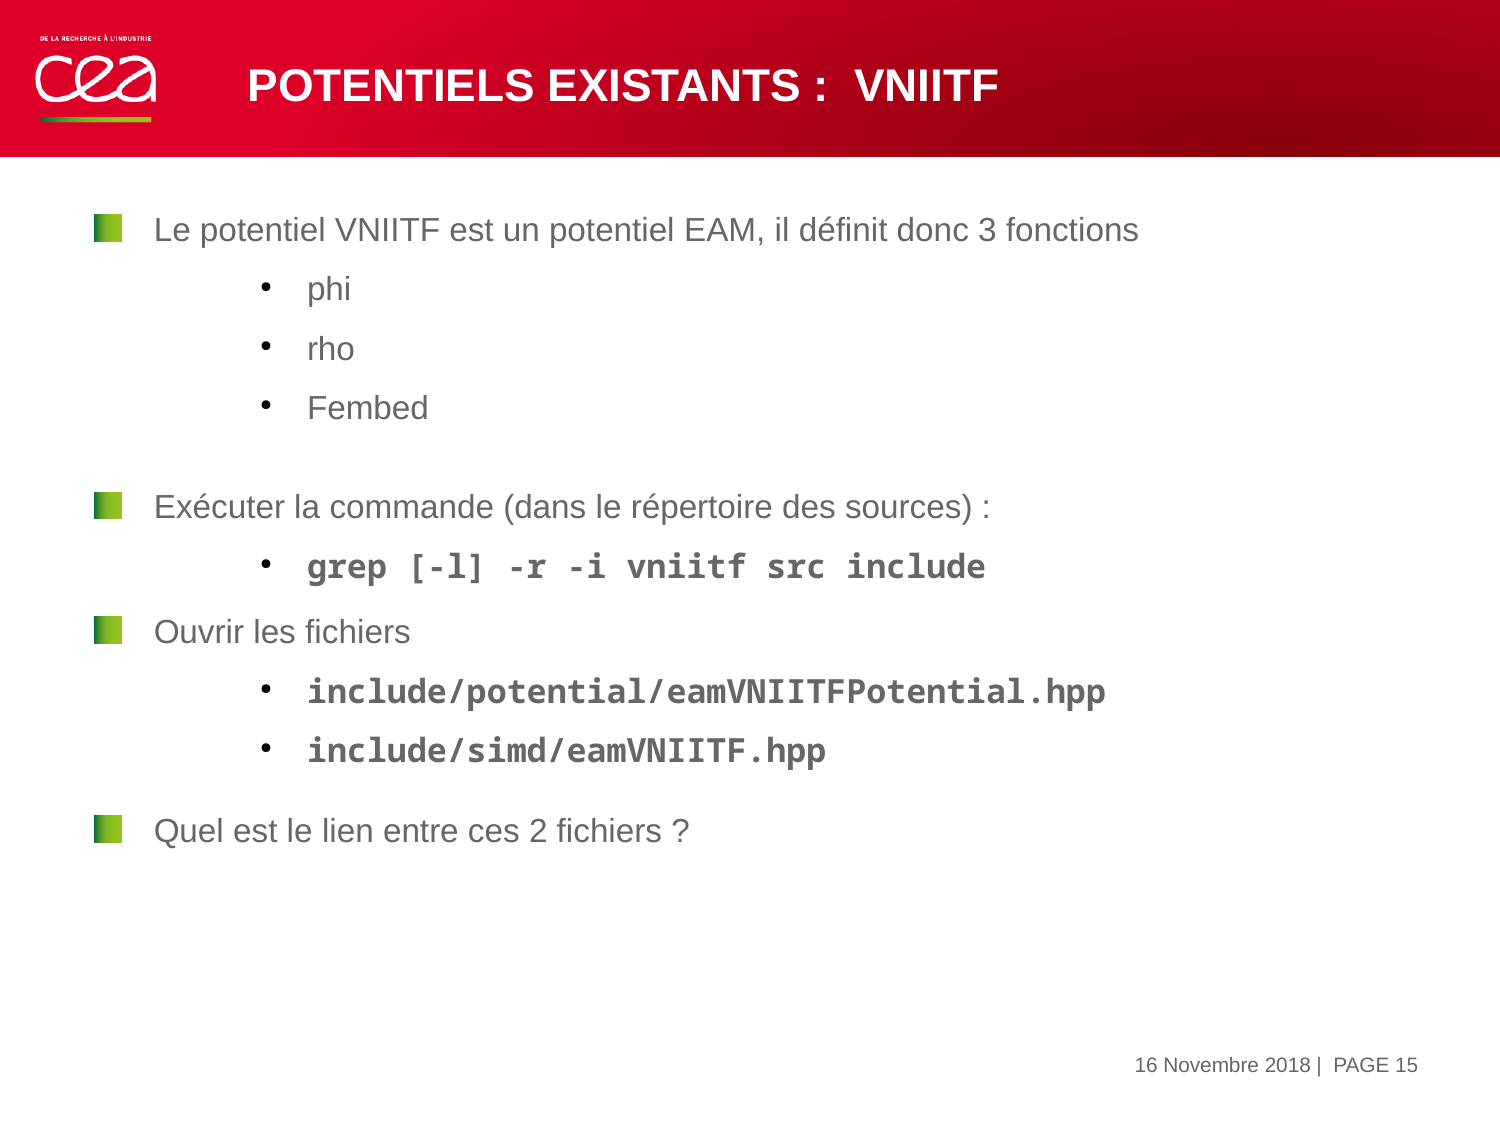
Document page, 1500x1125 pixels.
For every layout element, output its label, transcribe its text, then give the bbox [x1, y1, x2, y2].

list Le potentiel VNIITF est un potentiel EAM, il définit donc 3 fonctions phi rho Fembed Exécuter la commande (dans le répertoire des sources) : grep [-l] -r -i vniitf src include Ouvrir les fichiers include/potential/eamVNIITFPotential.hpp include/simd/eamVNIITF.hpp Quel est le lien entre ces 2 fichiers ? [94, 208, 1436, 1024]
picture [0, 0, 1500, 157]
footer 16 Novembre 2018 [336, 1034, 1311, 1095]
title Potentiels existants : VNIITF [247, 8, 1436, 158]
slide_number | PAGE <number> [1316, 1034, 1500, 1094]
